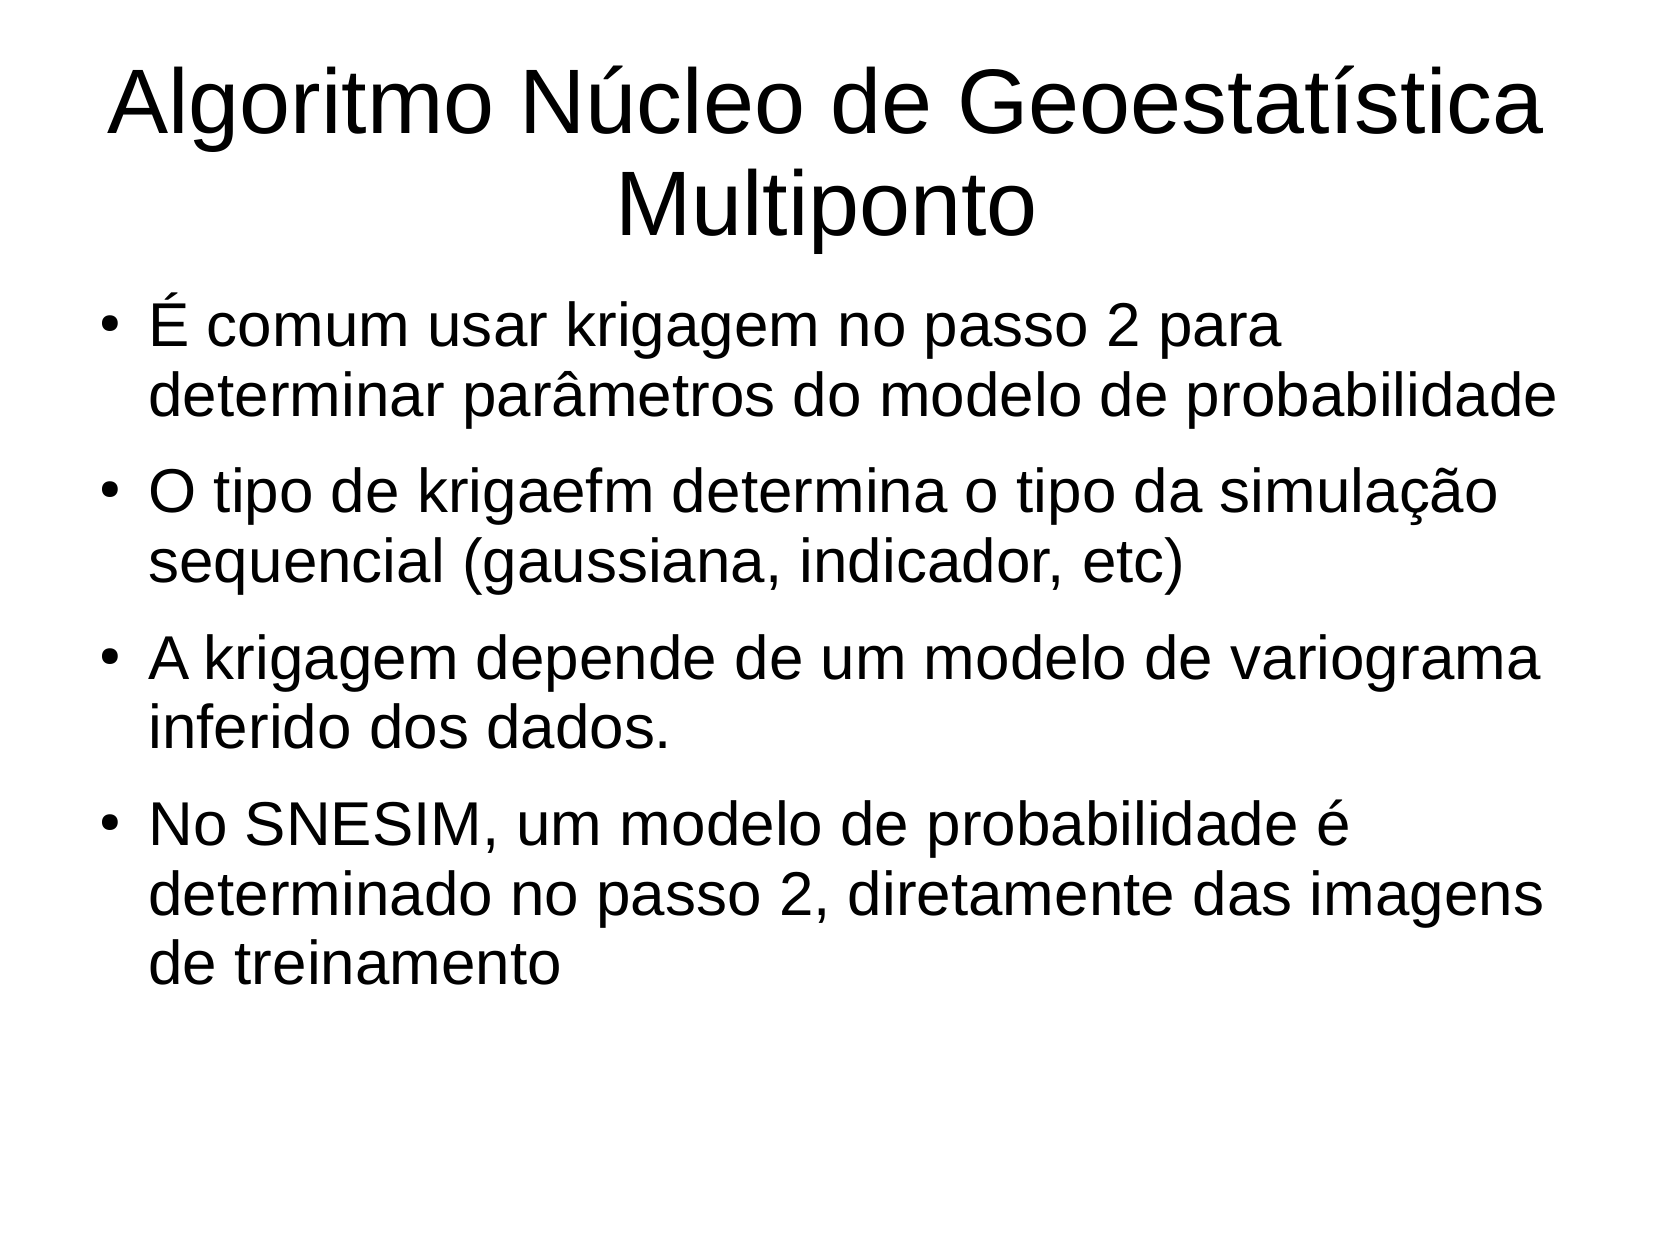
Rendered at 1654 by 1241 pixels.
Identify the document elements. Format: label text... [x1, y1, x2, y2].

list É comum usar krigagem no passo 2 para determinar parâmetros do modelo de probabilidade O tipo de krigaefm determina o tipo da simulação sequencial (gaussiana, indicador, etc) A krigagem depende de um modelo de variograma inferido dos dados. No SNESIM, um modelo de probabilidade é determinado no passo 2, diretamente das imagens de treinamento [82, 290, 1571, 1010]
title Algoritmo Núcleo de Geoestatística Multiponto [82, 49, 1571, 257]
